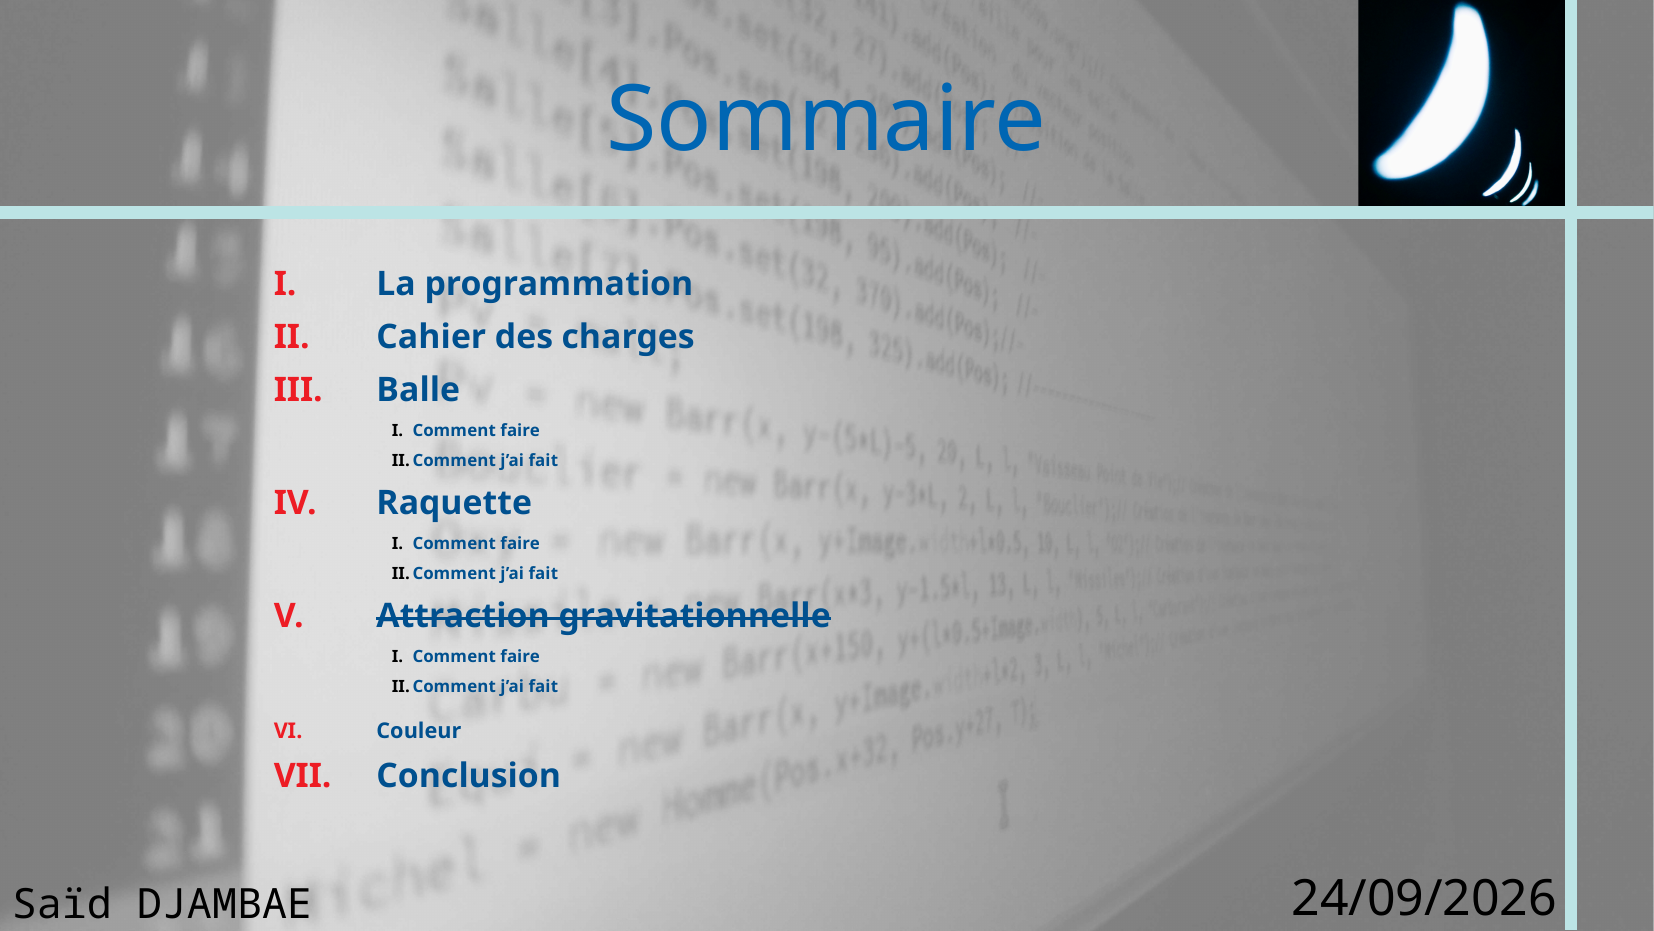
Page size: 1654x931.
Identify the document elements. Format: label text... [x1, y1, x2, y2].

list La programmation Cahier des charges Balle Comment faire Comment j’ai fait Raquette Comment faire Comment j’ai fait Attraction gravitationnelle Comment faire Comment j’ai fait Couleur Conclusion [248, 259, 922, 800]
picture [1577, 0, 1654, 206]
picture [0, 0, 1565, 206]
title Sommaire [82, 37, 1571, 193]
picture [0, 219, 1654, 931]
